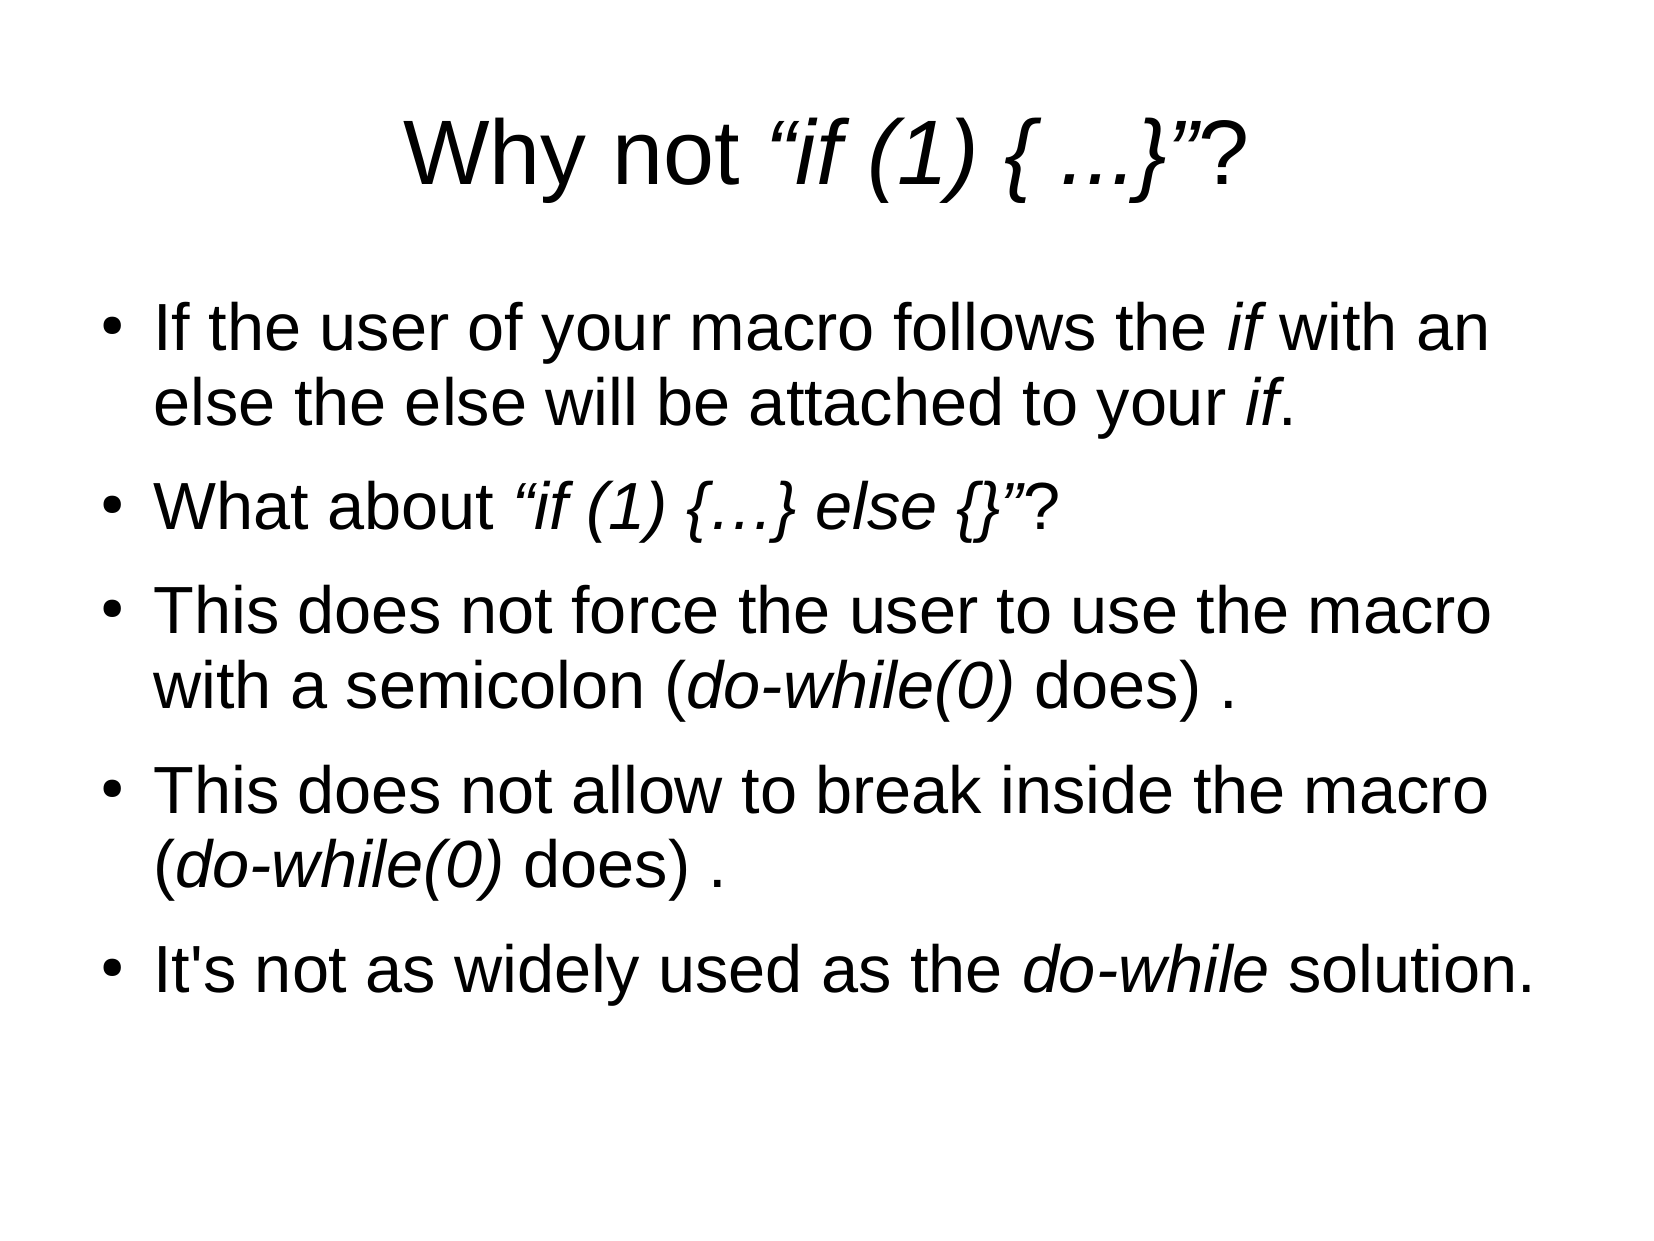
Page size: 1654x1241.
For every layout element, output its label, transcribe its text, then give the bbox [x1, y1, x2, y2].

list If the user of your macro follows the if with an else the else will be attached to your if. What about “if (1) {…} else {}”? This does not force the user to use the macro with a semicolon (do-while(0) does) . This does not allow to break inside the macro (do-while(0) does) . It's not as widely used as the do-while solution. [82, 290, 1571, 1010]
title Why not “if (1) { ...}”? [82, 49, 1571, 257]
